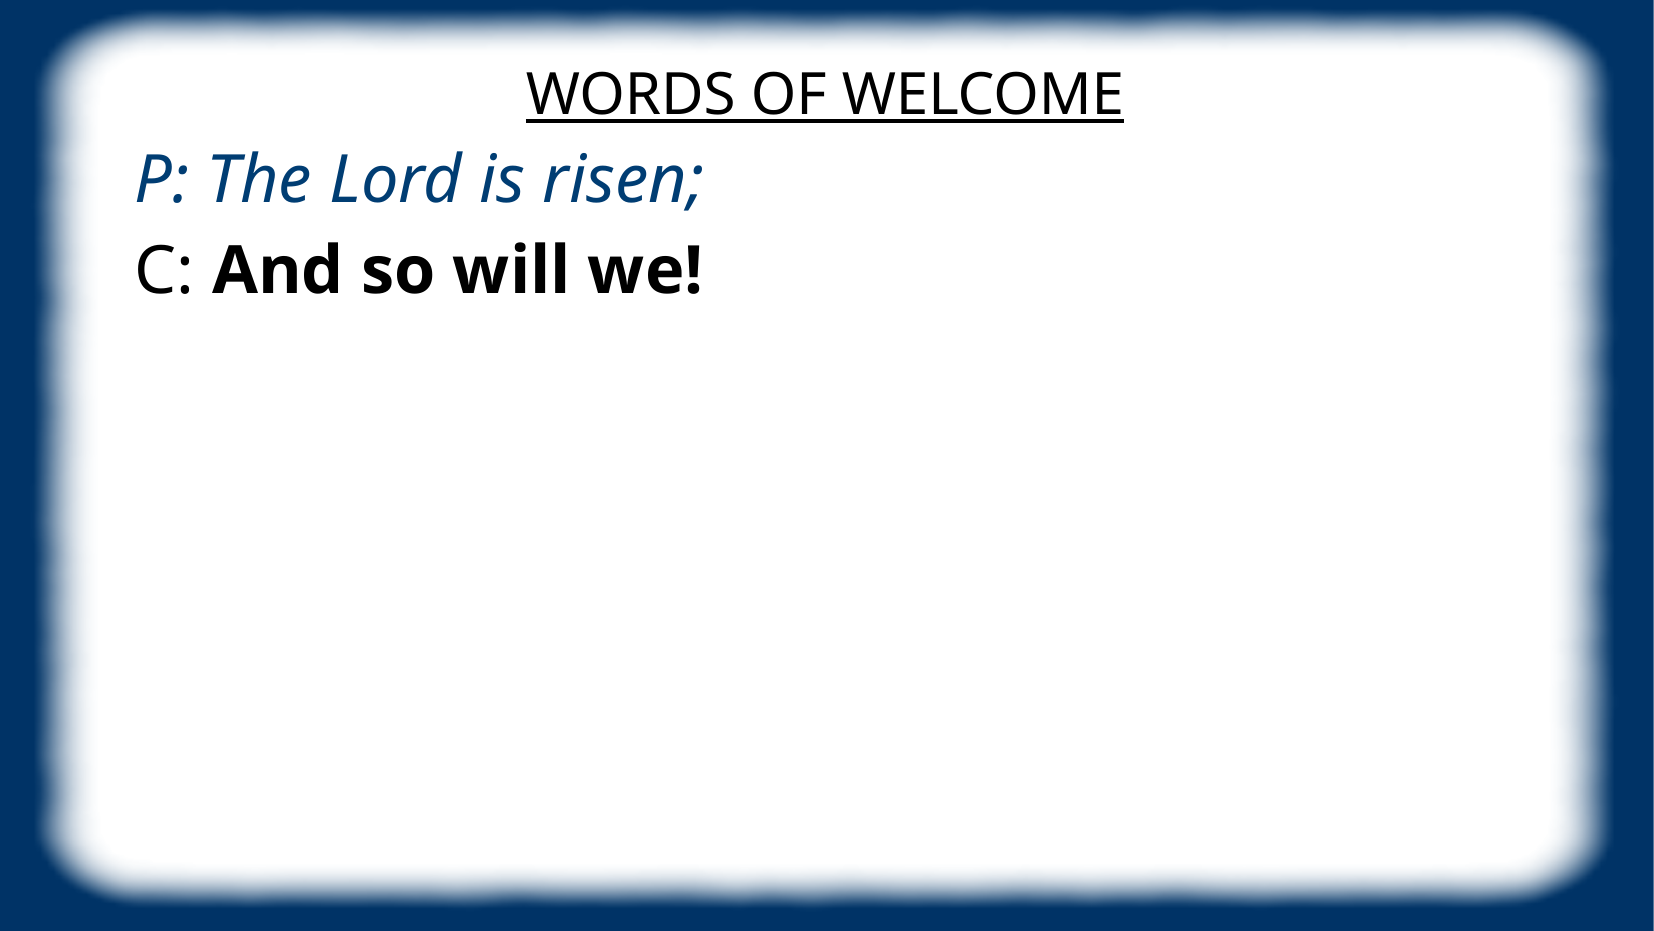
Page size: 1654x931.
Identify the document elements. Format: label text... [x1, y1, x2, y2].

picture [0, 0, 1654, 931]
text_box WORDS OF WELCOME P: The Lord is risen; C: And so will we! [120, 45, 1531, 315]
